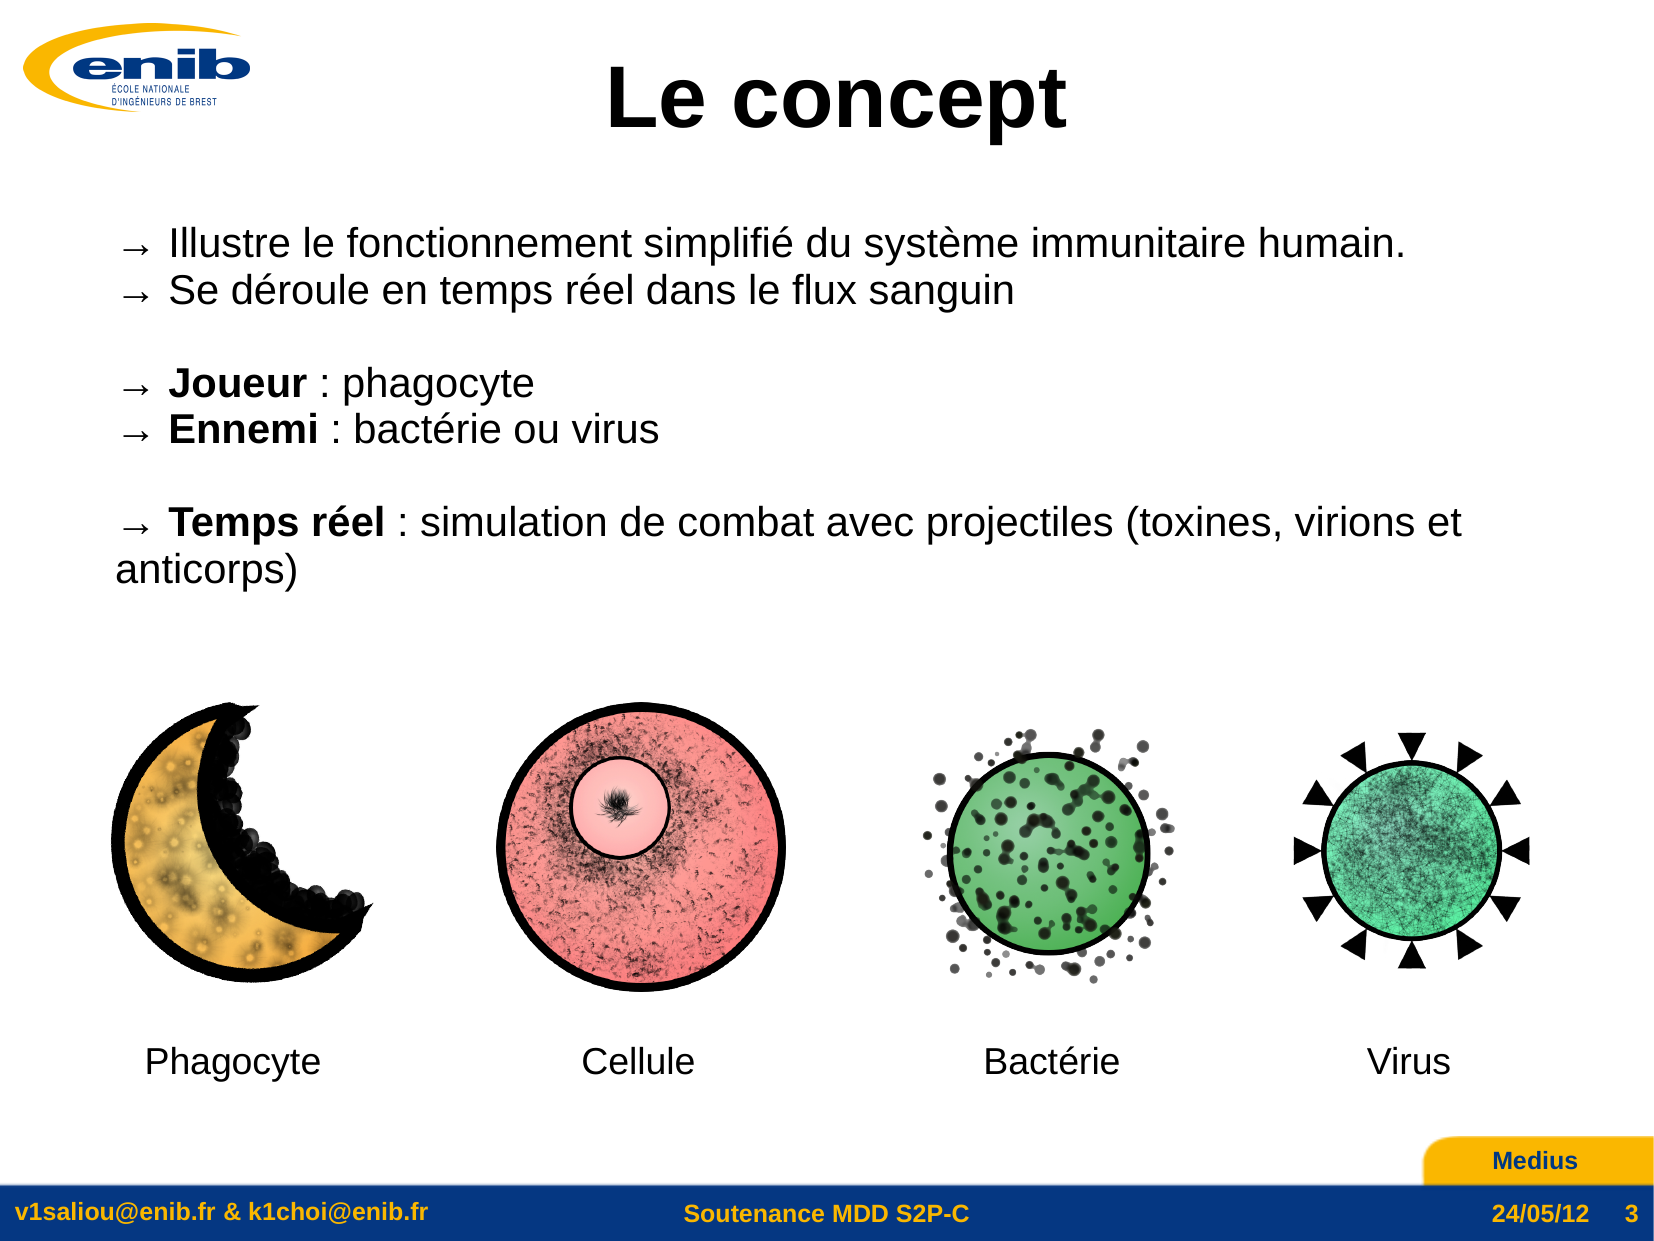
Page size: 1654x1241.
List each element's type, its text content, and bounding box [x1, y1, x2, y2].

picture [0, 1136, 1654, 1241]
picture [496, 702, 786, 992]
text_box Virus [1352, 1033, 1467, 1091]
text_box Le concept [590, 41, 1083, 154]
text_box Phagocyte [129, 1033, 337, 1091]
picture [59, 649, 443, 1033]
picture [1293, 732, 1530, 969]
picture [915, 720, 1182, 987]
text_box → Illustre le fonctionnement simplifié du système immunitaire humain. → Se déroule en temps réel dans le flux sanguin → Joueur : phagocyte → Ennemi : bactérie ou virus → Temps réel : simulation de combat avec projectiles (toxines, virions et anticorps) [100, 212, 1571, 600]
text_box Bactérie [968, 1033, 1136, 1091]
text_box Cellule [566, 1033, 712, 1091]
picture [23, 23, 250, 112]
